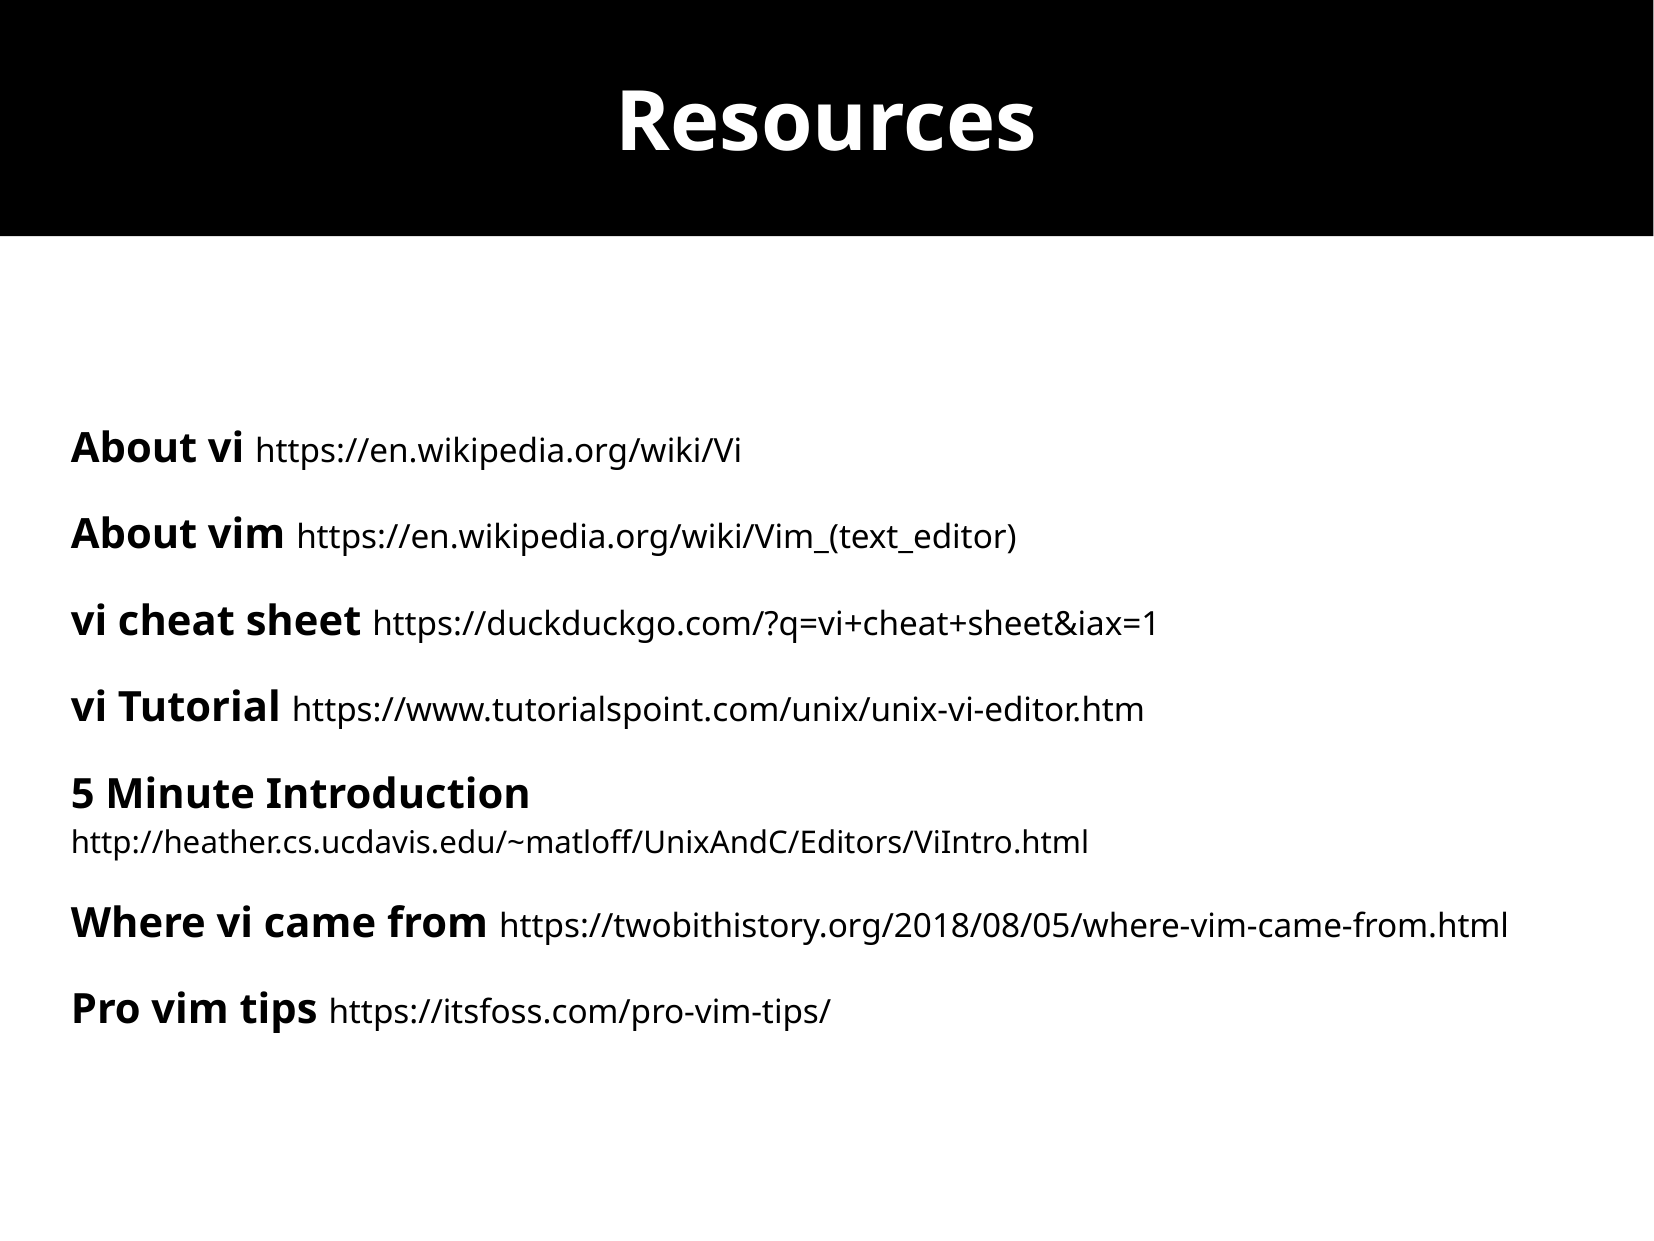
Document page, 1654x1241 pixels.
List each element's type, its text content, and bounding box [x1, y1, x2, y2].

text_box About vi https://en.wikipedia.org/wiki/Vi About vim https://en.wikipedia.org/wiki/Vim_(text_editor) vi cheat sheet https://duckduckgo.com/?q=vi+cheat+sheet&iax=1 vi Tutorial https://www.tutorialspoint.com/unix/unix-vi-editor.htm 5 Minute Introduction http://heather.cs.ucdavis.edu/~matloff/UnixAndC/Editors/ViIntro.html Where vi came from https://twobithistory.org/2018/08/05/where-vim-came-from.html Pro vim tips https://itsfoss.com/pro-vim-tips/ [70, 330, 1559, 1146]
subtitle Resources [0, 0, 1654, 237]
